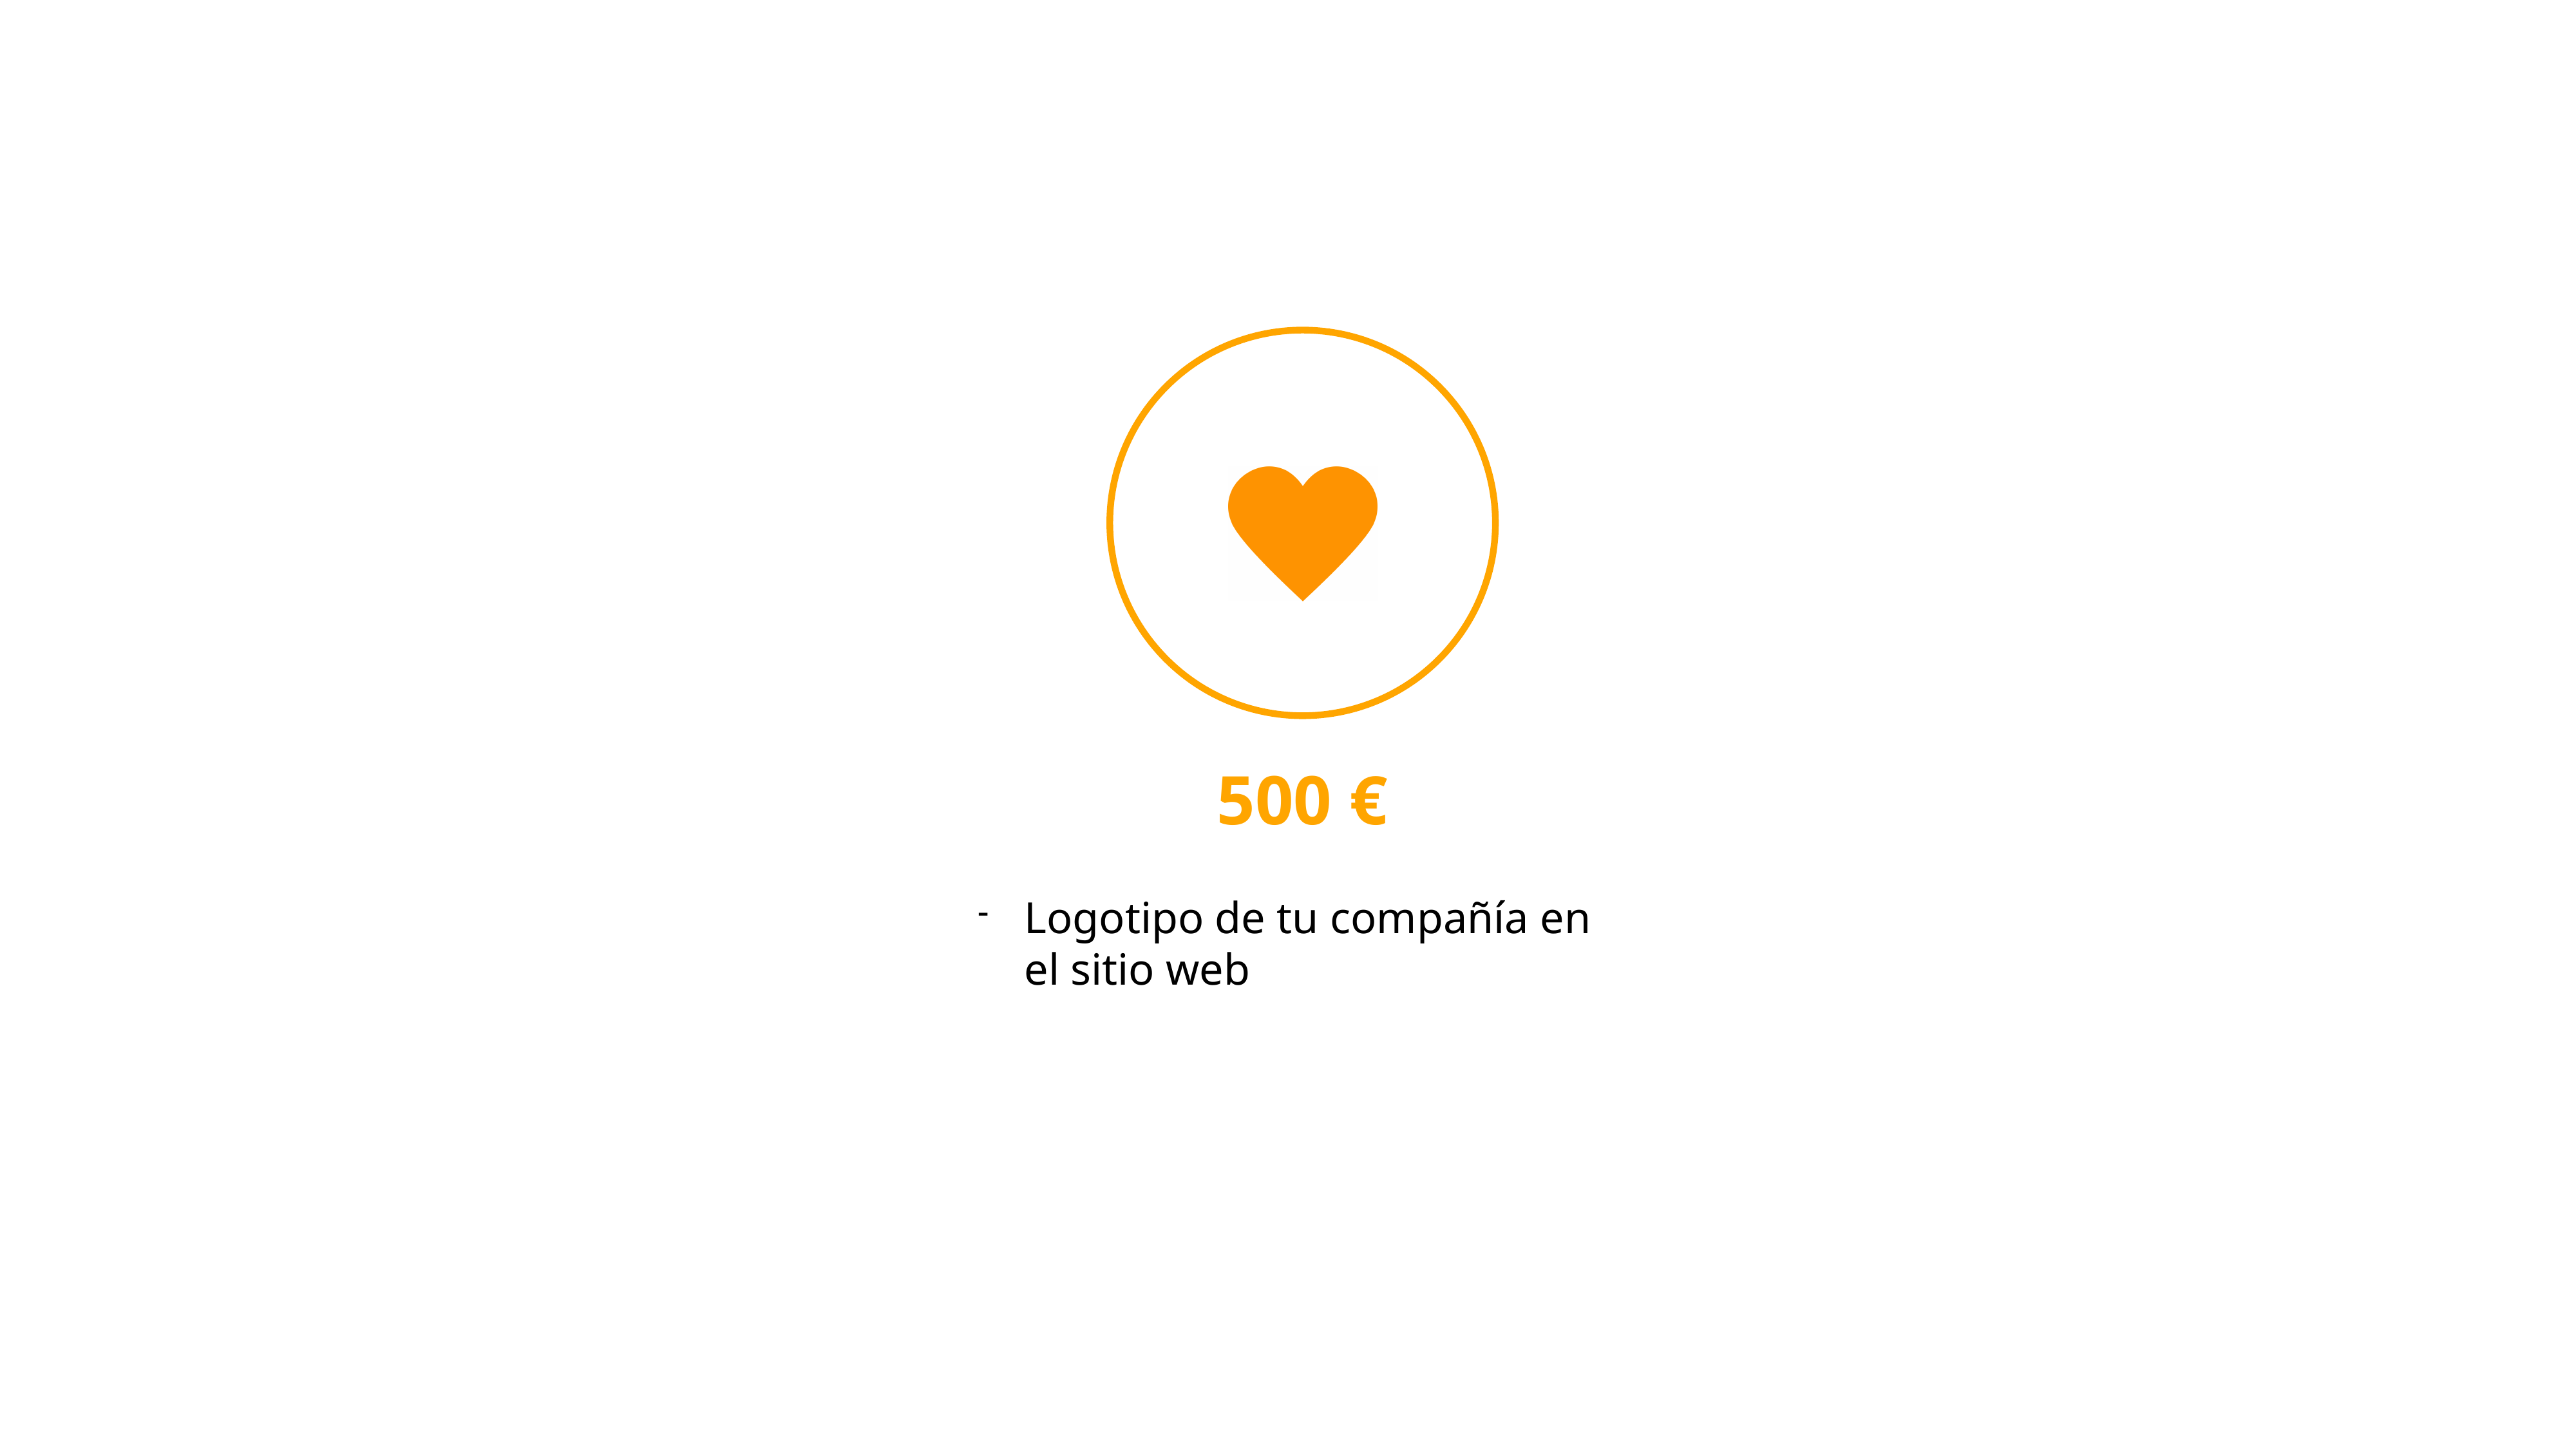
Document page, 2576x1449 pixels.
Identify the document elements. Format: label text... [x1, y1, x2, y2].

text_box Logotipo de tu compañía en el sitio web [978, 890, 1628, 994]
picture [1228, 466, 1378, 601]
text_box 500 € [1211, 752, 1394, 844]
